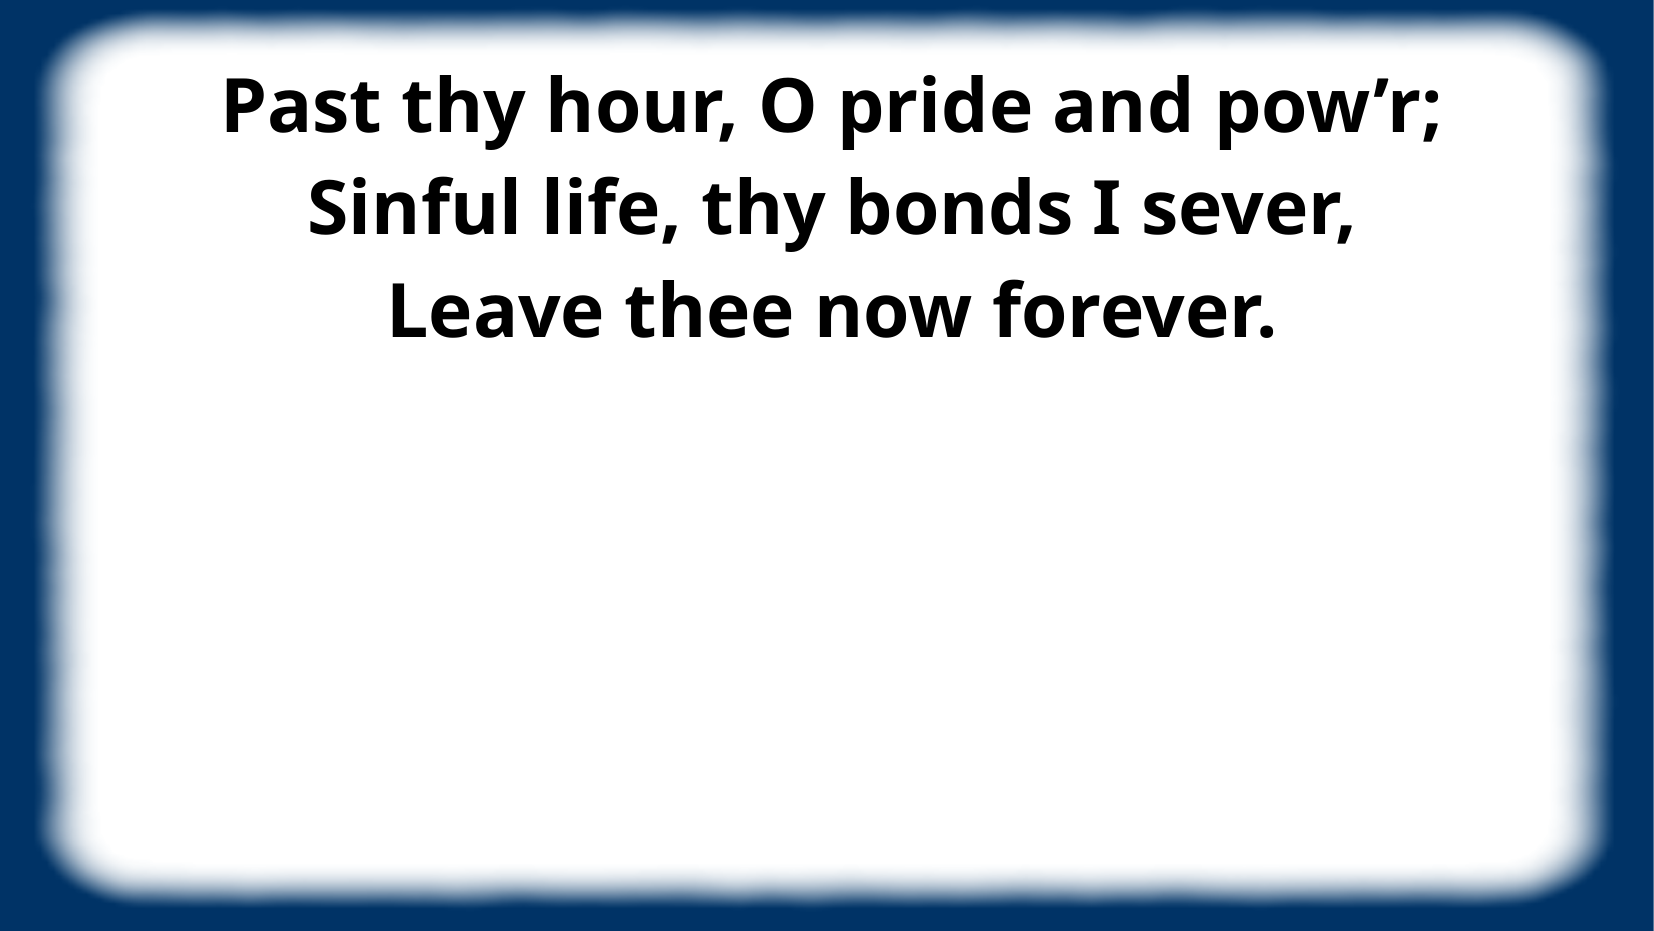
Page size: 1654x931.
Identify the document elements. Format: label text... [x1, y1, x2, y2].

picture [0, 0, 1654, 931]
text_box Past thy hour, O pride and pow’r; Sinful life, thy bonds I sever, Leave thee now forever. [90, 45, 1576, 376]
